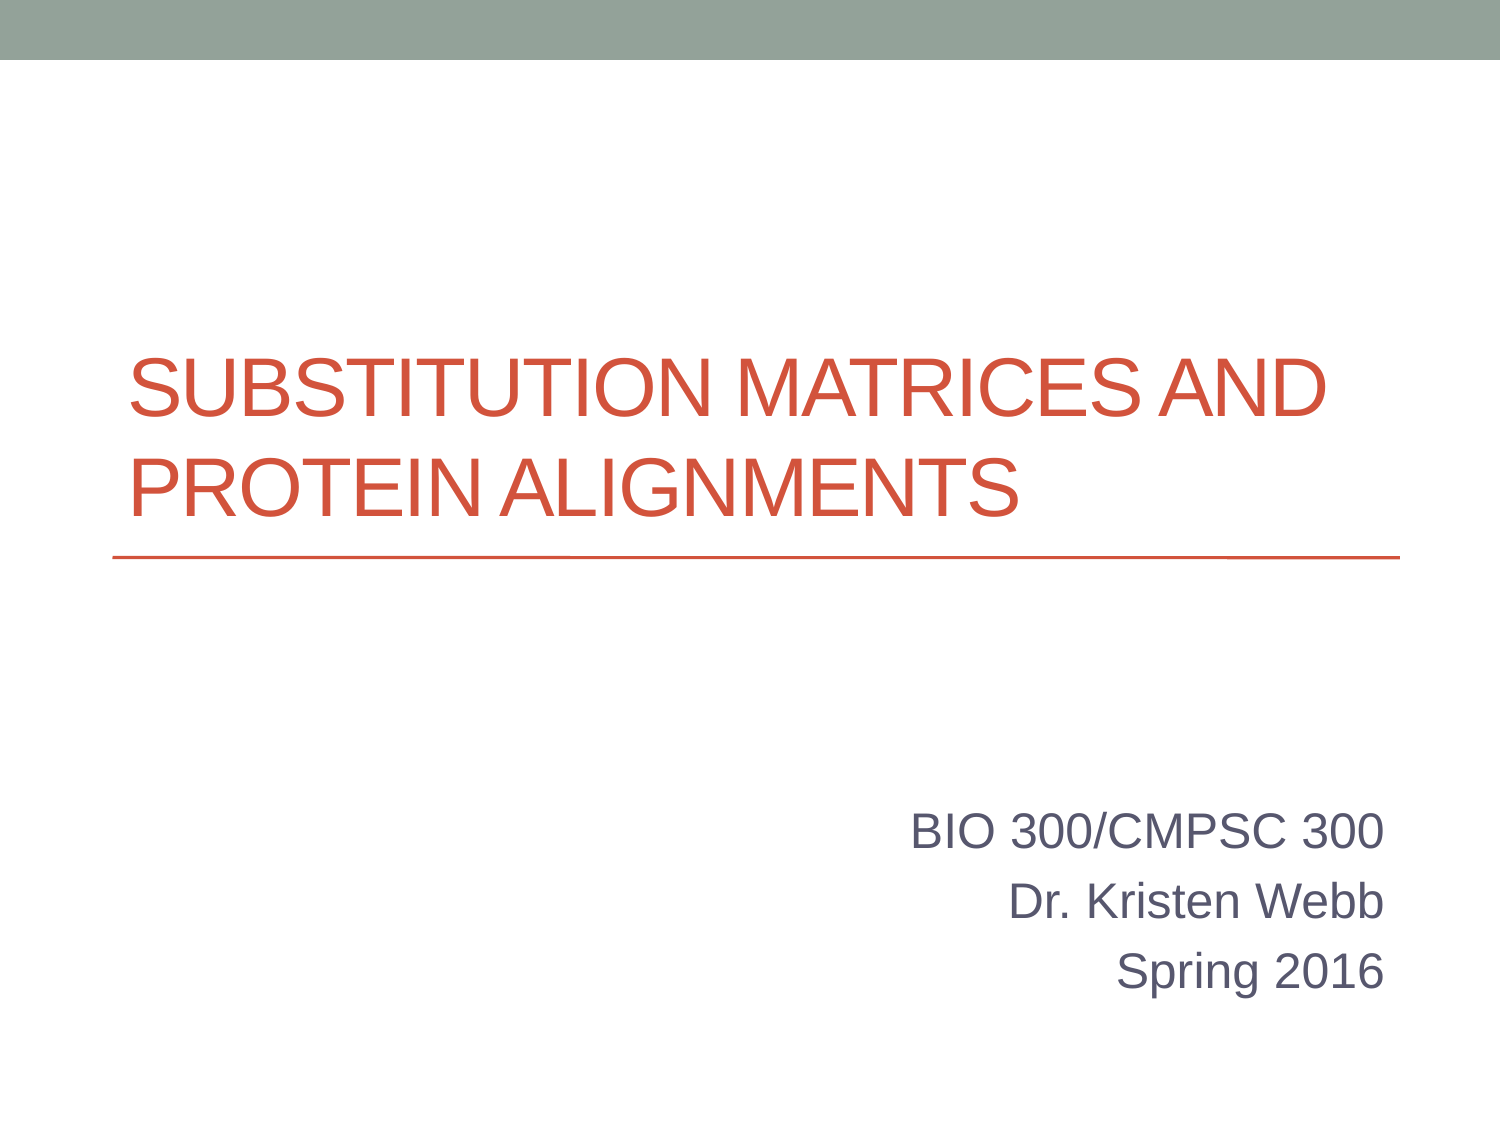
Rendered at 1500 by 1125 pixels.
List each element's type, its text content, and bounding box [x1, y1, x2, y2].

subtitle BIO 300/CMPSC 300 Dr. Kristen Webb Spring 2016 [112, 718, 1400, 1007]
title Substitution Matrices and Protein Alignments [112, 224, 1400, 542]
